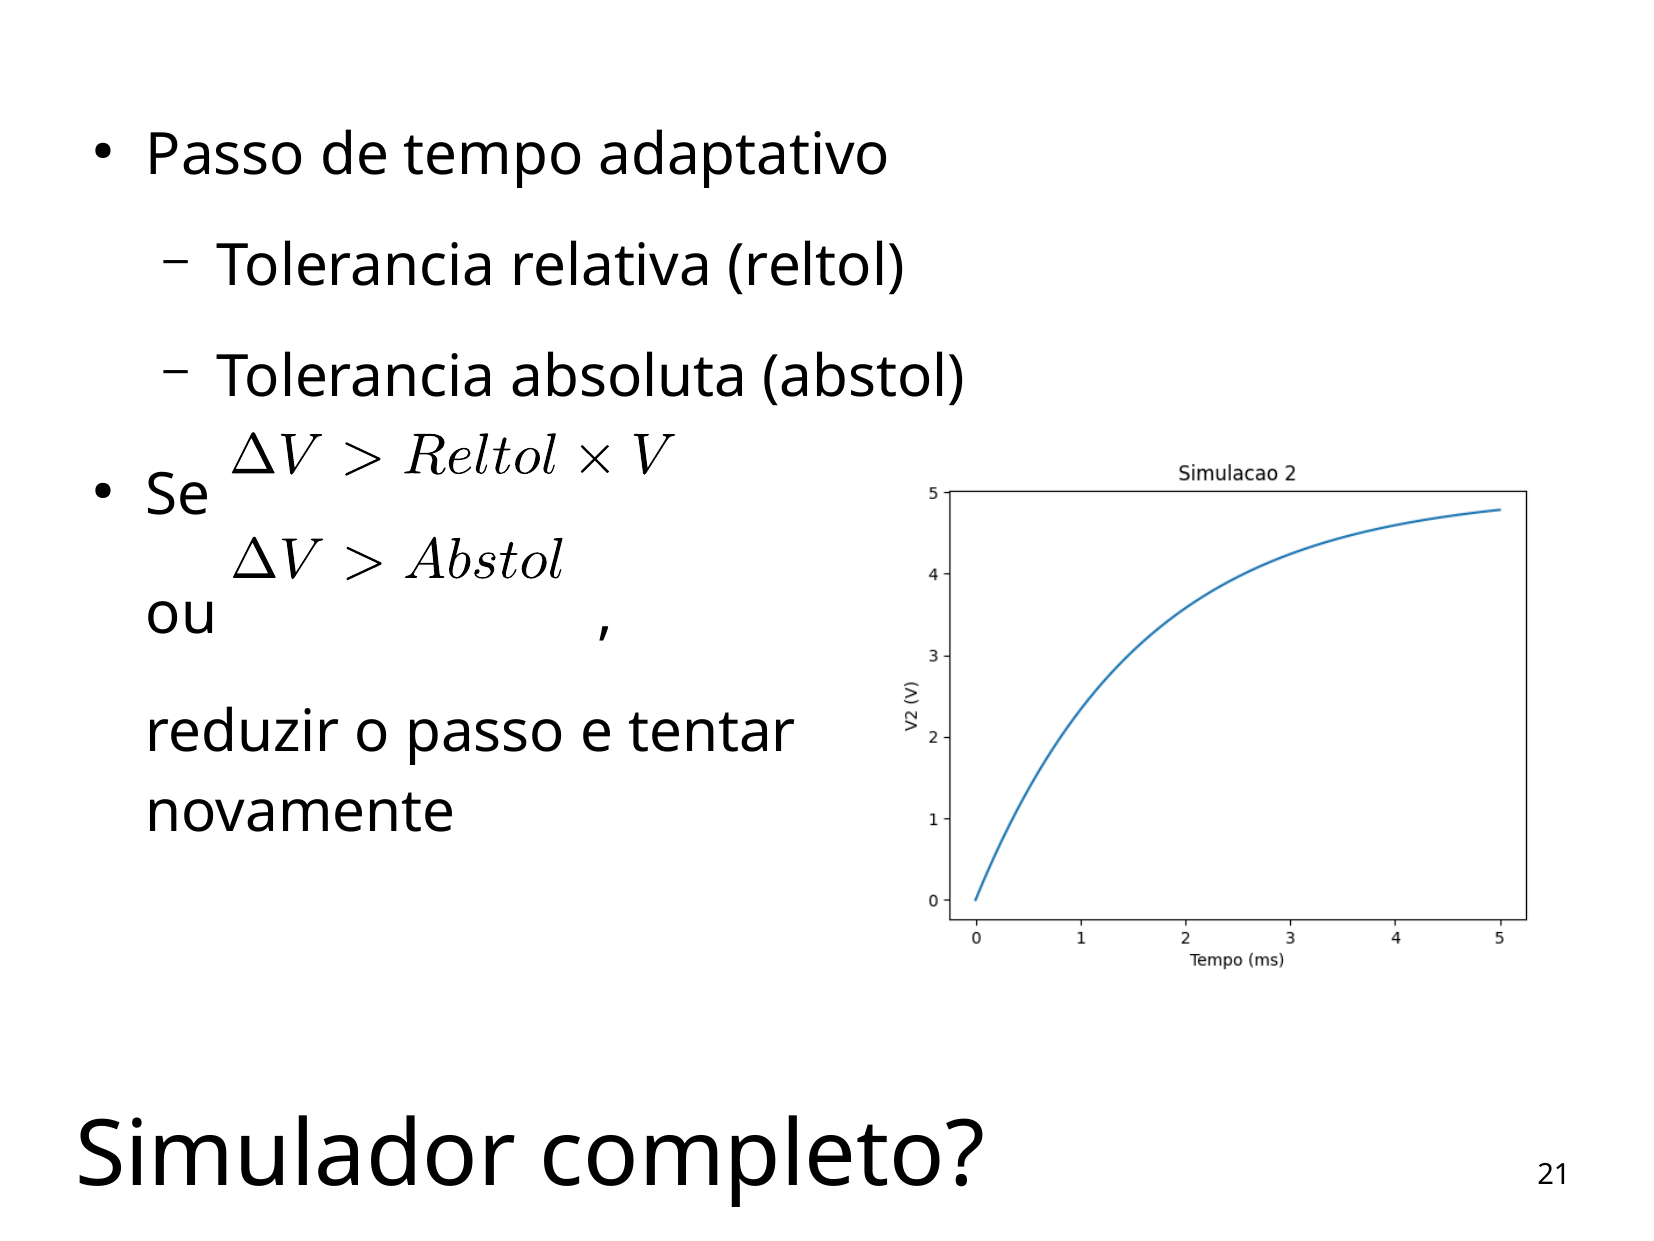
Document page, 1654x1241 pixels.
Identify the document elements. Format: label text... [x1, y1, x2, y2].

text_box [231, 432, 676, 476]
list Simulador completo? [4, 1087, 1088, 1241]
list Passo de tempo adaptativo Tolerancia relativa (reltol) Tolerancia absoluta (abstol) Se ou , reduzir o passo e tentar novamente [75, 112, 1051, 1051]
text_box [232, 536, 563, 581]
picture [875, 434, 1576, 976]
